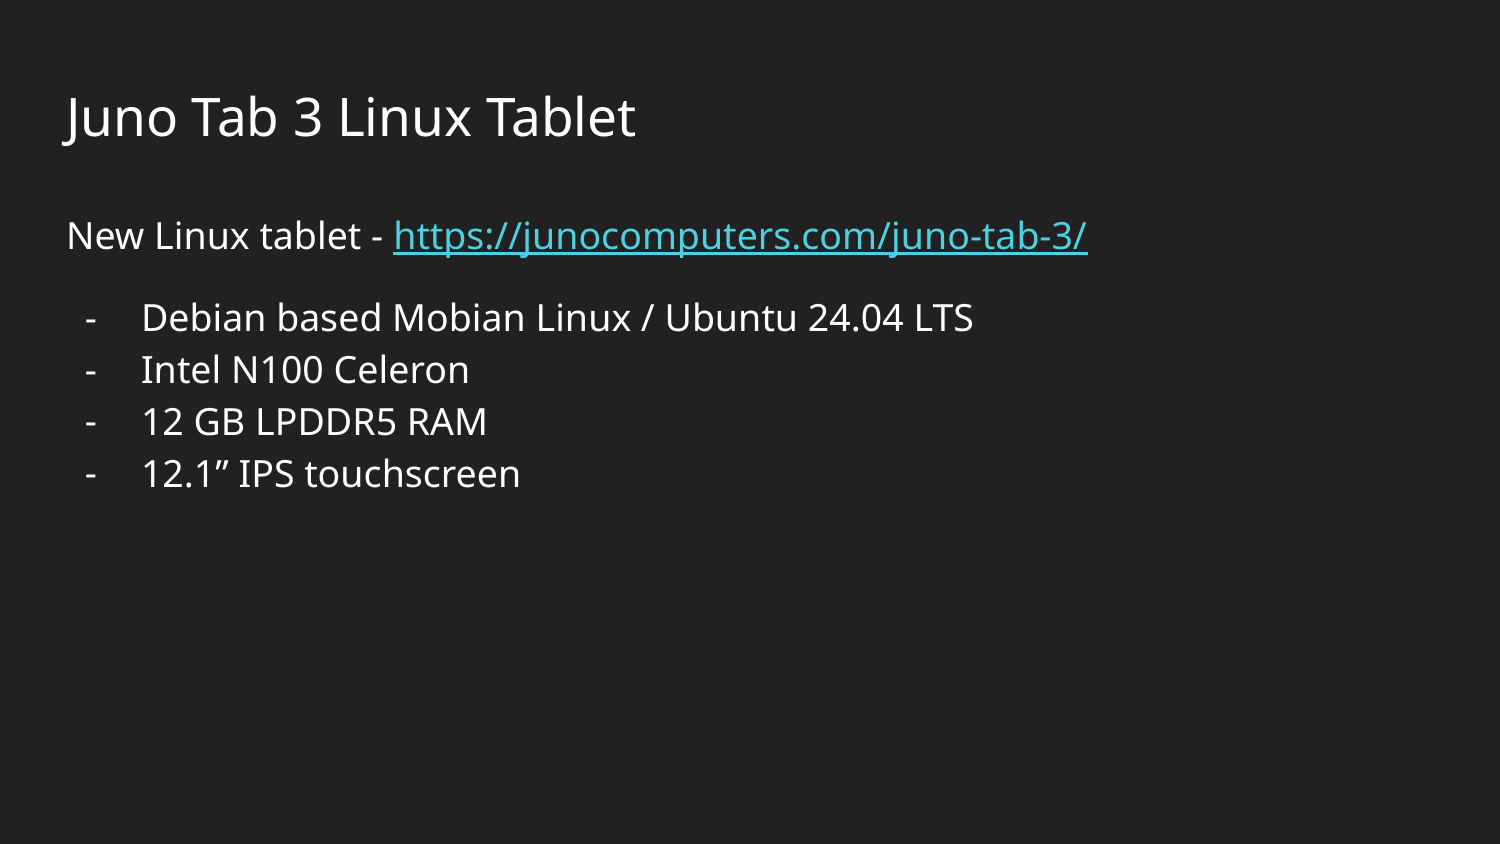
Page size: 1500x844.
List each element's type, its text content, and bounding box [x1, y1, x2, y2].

title Juno Tab 3 Linux Tablet [51, 67, 1449, 162]
list New Linux tablet - https://junocomputers.com/juno-tab-3/ Debian based Mobian Linux / Ubuntu 24.04 LTS Intel N100 Celeron 12 GB LPDDR5 RAM 12.1” IPS touchscreen [51, 189, 1449, 809]
